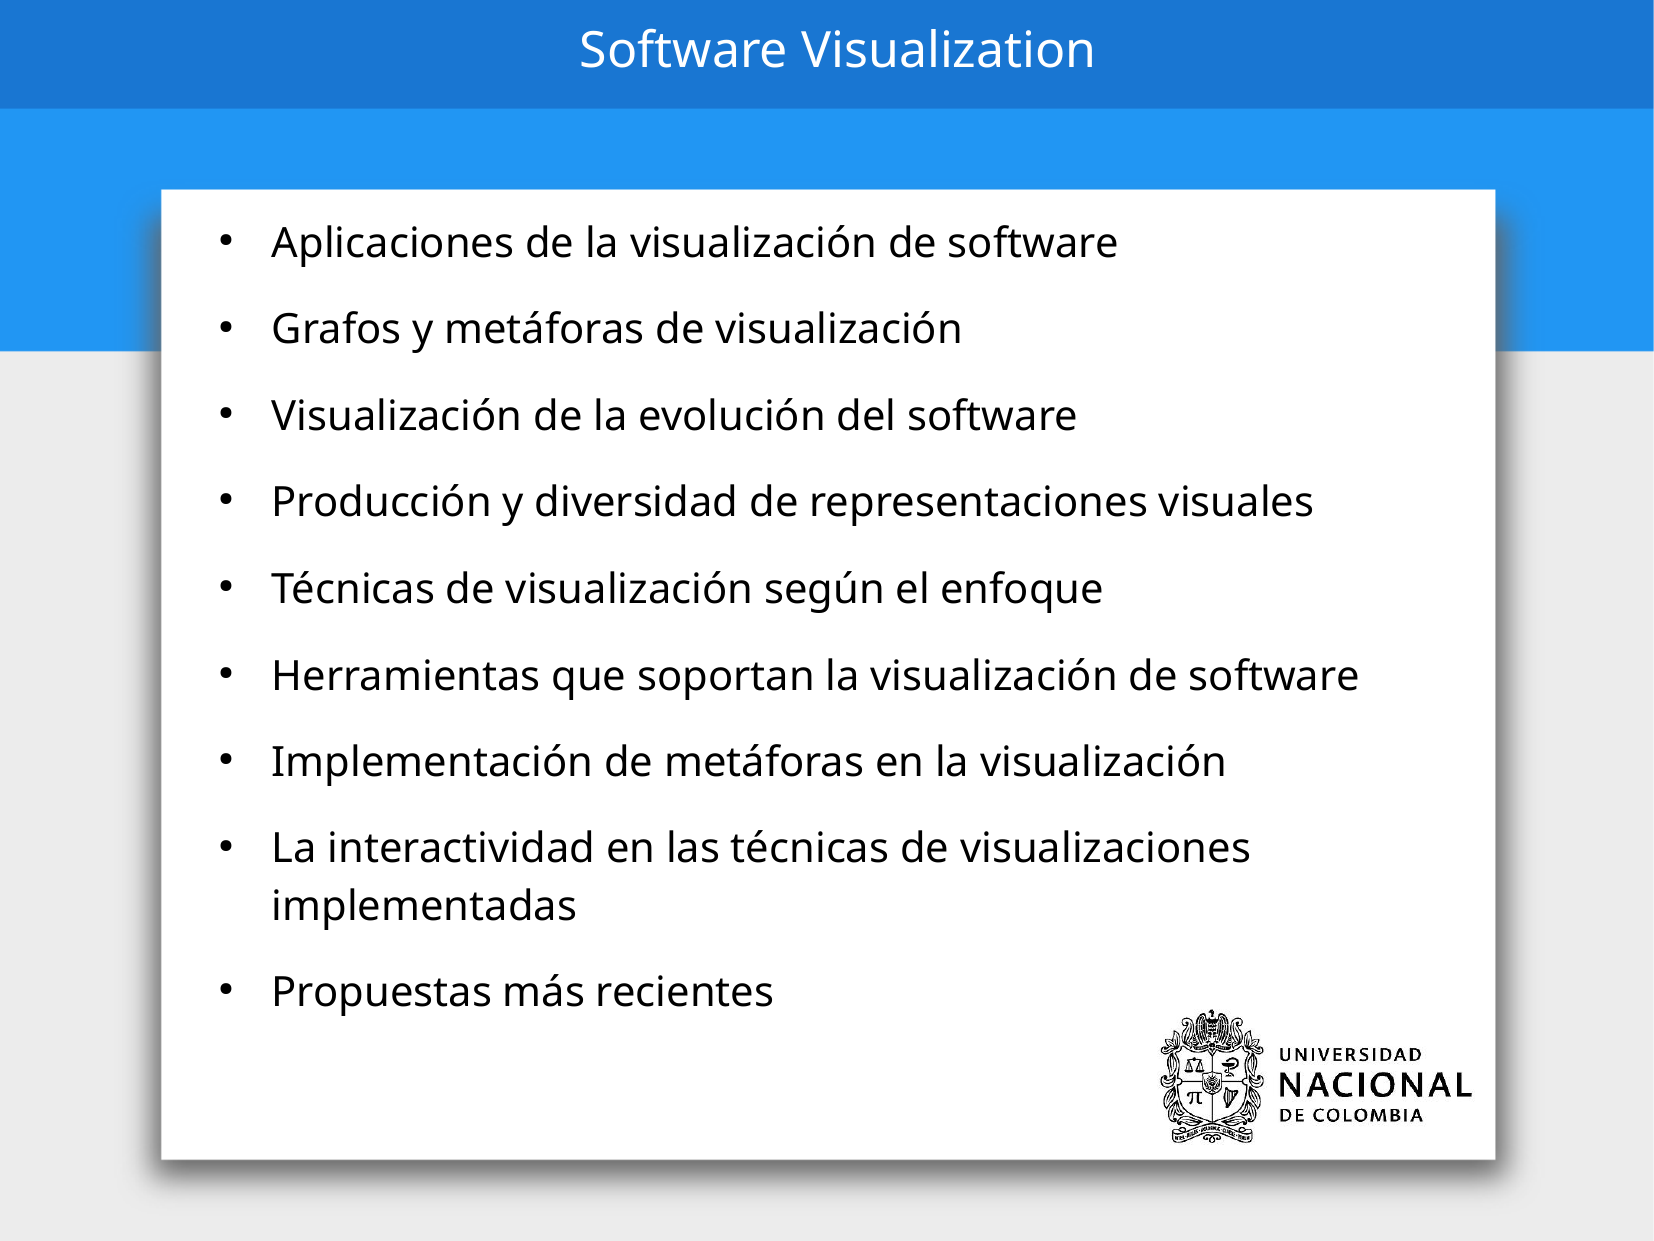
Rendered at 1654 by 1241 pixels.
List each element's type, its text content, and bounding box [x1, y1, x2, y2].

picture [0, 0, 1654, 1241]
title Software Visualization [94, 13, 1583, 83]
list Aplicaciones de la visualización de software Grafos y metáforas de visualización Visualización de la evolución del software Producción y diversidad de representaciones visuales Técnicas de visualización según el enfoque Herramientas que soportan la visualización de software Implementación de metáforas en la visualización La interactividad en las técnicas de visualizaciones implementadas Propuestas más recientes [200, 212, 1453, 1123]
